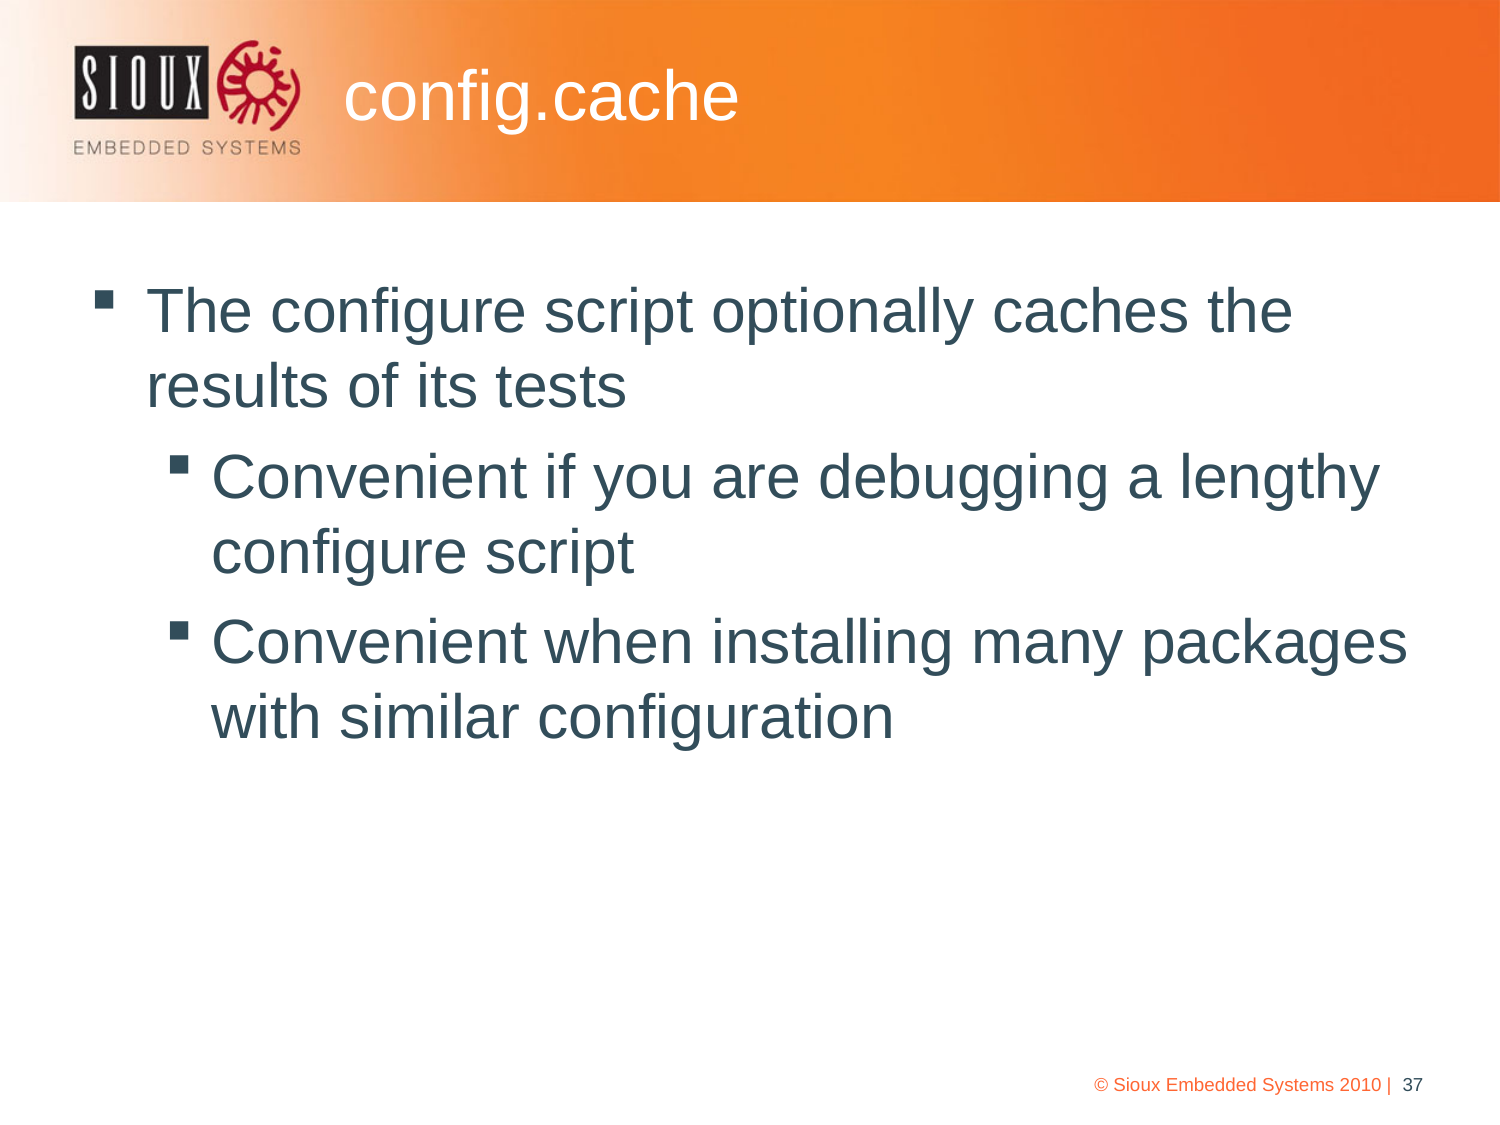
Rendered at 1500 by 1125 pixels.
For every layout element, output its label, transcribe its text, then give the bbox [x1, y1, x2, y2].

title config.cache [329, 37, 1424, 163]
list The configure script optionally caches the results of its tests Convenient if you are debugging a lengthy configure script Convenient when installing many packages with similar configuration [75, 262, 1426, 1006]
picture [0, 0, 1500, 202]
